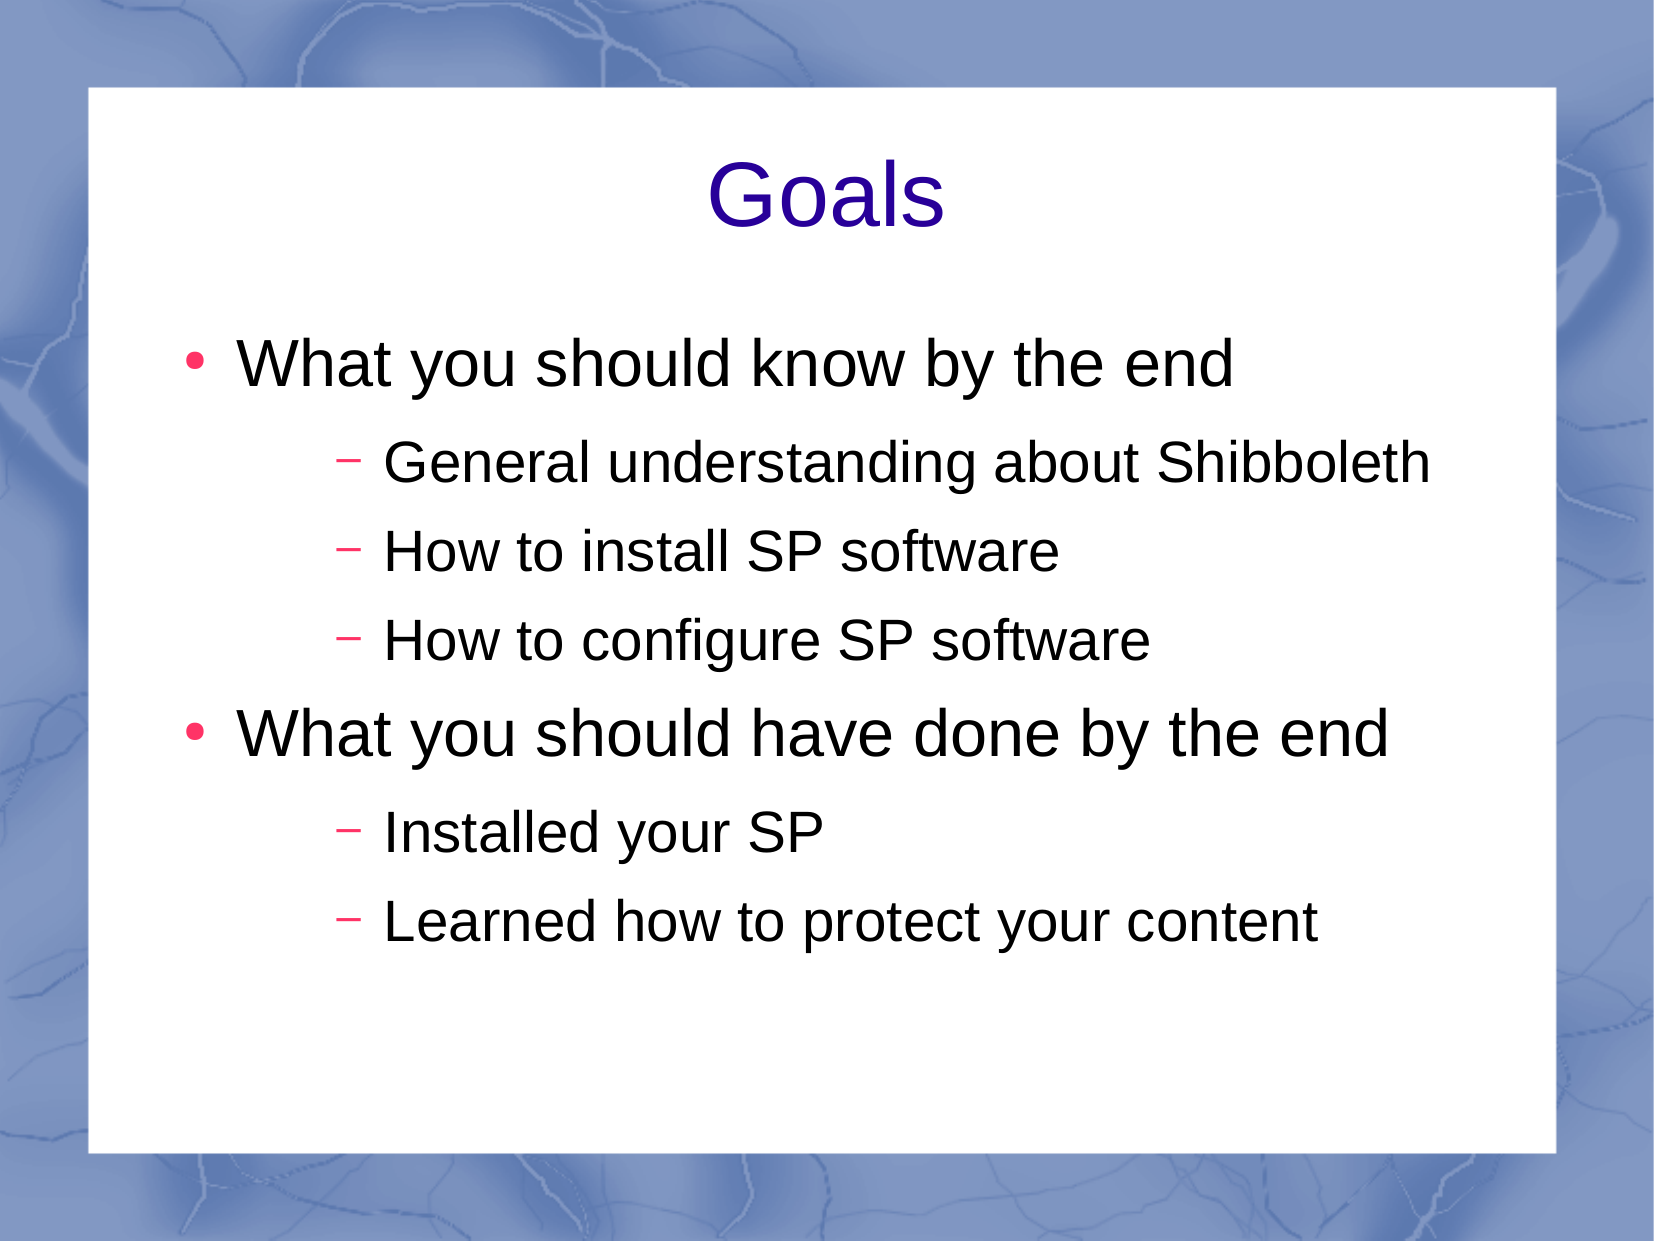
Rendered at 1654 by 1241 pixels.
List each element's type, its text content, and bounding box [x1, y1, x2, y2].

list What you should know by the end General understanding about Shibboleth How to install SP software How to configure SP software What you should have done by the end Installed your SP Learned how to protect your content [147, 325, 1506, 996]
picture [0, 0, 1654, 1241]
title Goals [118, 98, 1536, 291]
